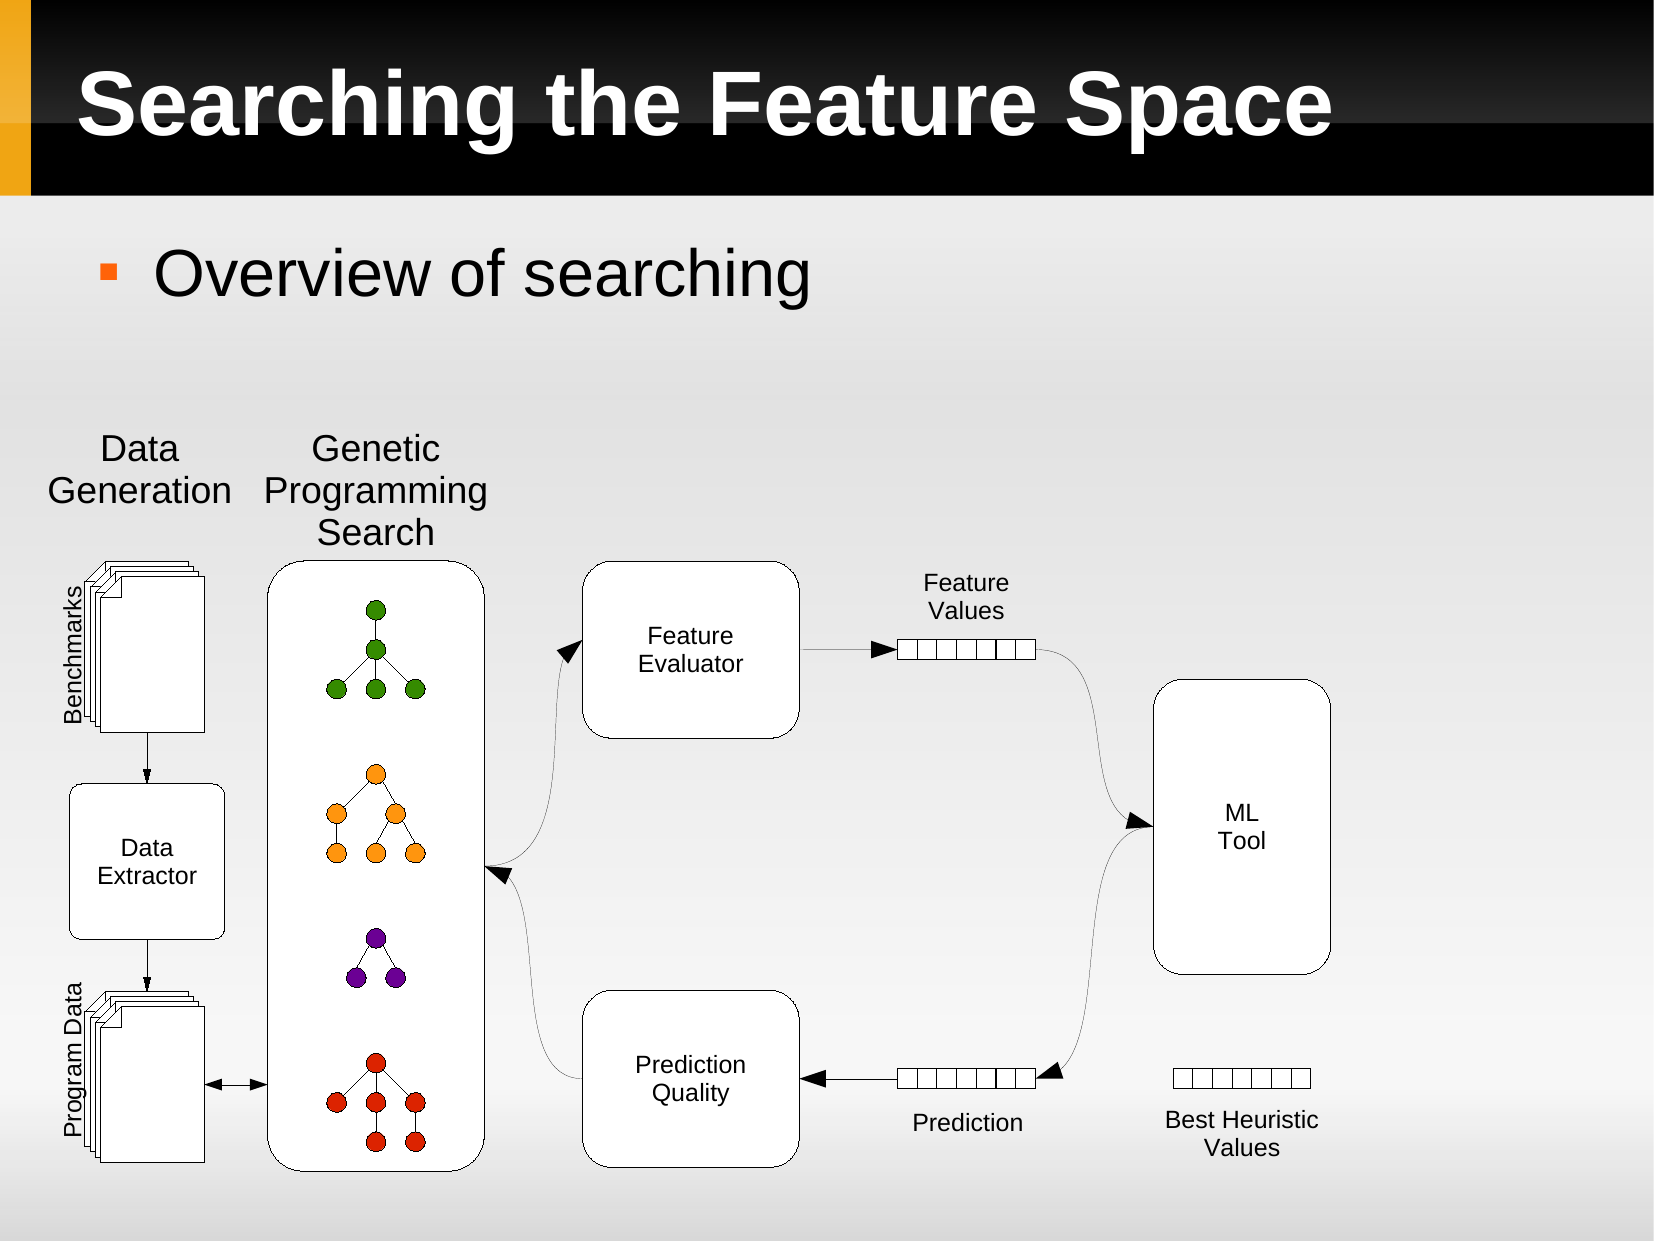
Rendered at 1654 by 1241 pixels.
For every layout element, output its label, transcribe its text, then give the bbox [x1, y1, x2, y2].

text_box Data Extractor [69, 783, 225, 940]
text_box Best Heuristic Values [1133, 1098, 1351, 1170]
text_box [897, 1068, 1036, 1089]
text_box [103, 561, 205, 733]
title Searching the Feature Space [76, 7, 1565, 200]
picture [0, 0, 1654, 1241]
text_box Prediction Quality [582, 990, 800, 1168]
text_box Genetic Programming Search [248, 434, 504, 562]
text_box Prediction [879, 1100, 1057, 1144]
text_box [267, 562, 485, 1172]
text_box Feature Values [877, 561, 1056, 632]
text_box [897, 639, 1036, 660]
text_box [95, 977, 205, 1163]
text_box [1173, 1068, 1311, 1089]
list Overview of searching [82, 236, 1571, 434]
text_box [143, 769, 151, 784]
text_box Data Generation [11, 420, 268, 520]
text_box Feature Evaluator [582, 561, 800, 739]
text_box Benchmarks [51, 563, 115, 741]
text_box Program Data [51, 946, 115, 1154]
text_box ML Tool [1153, 679, 1331, 975]
